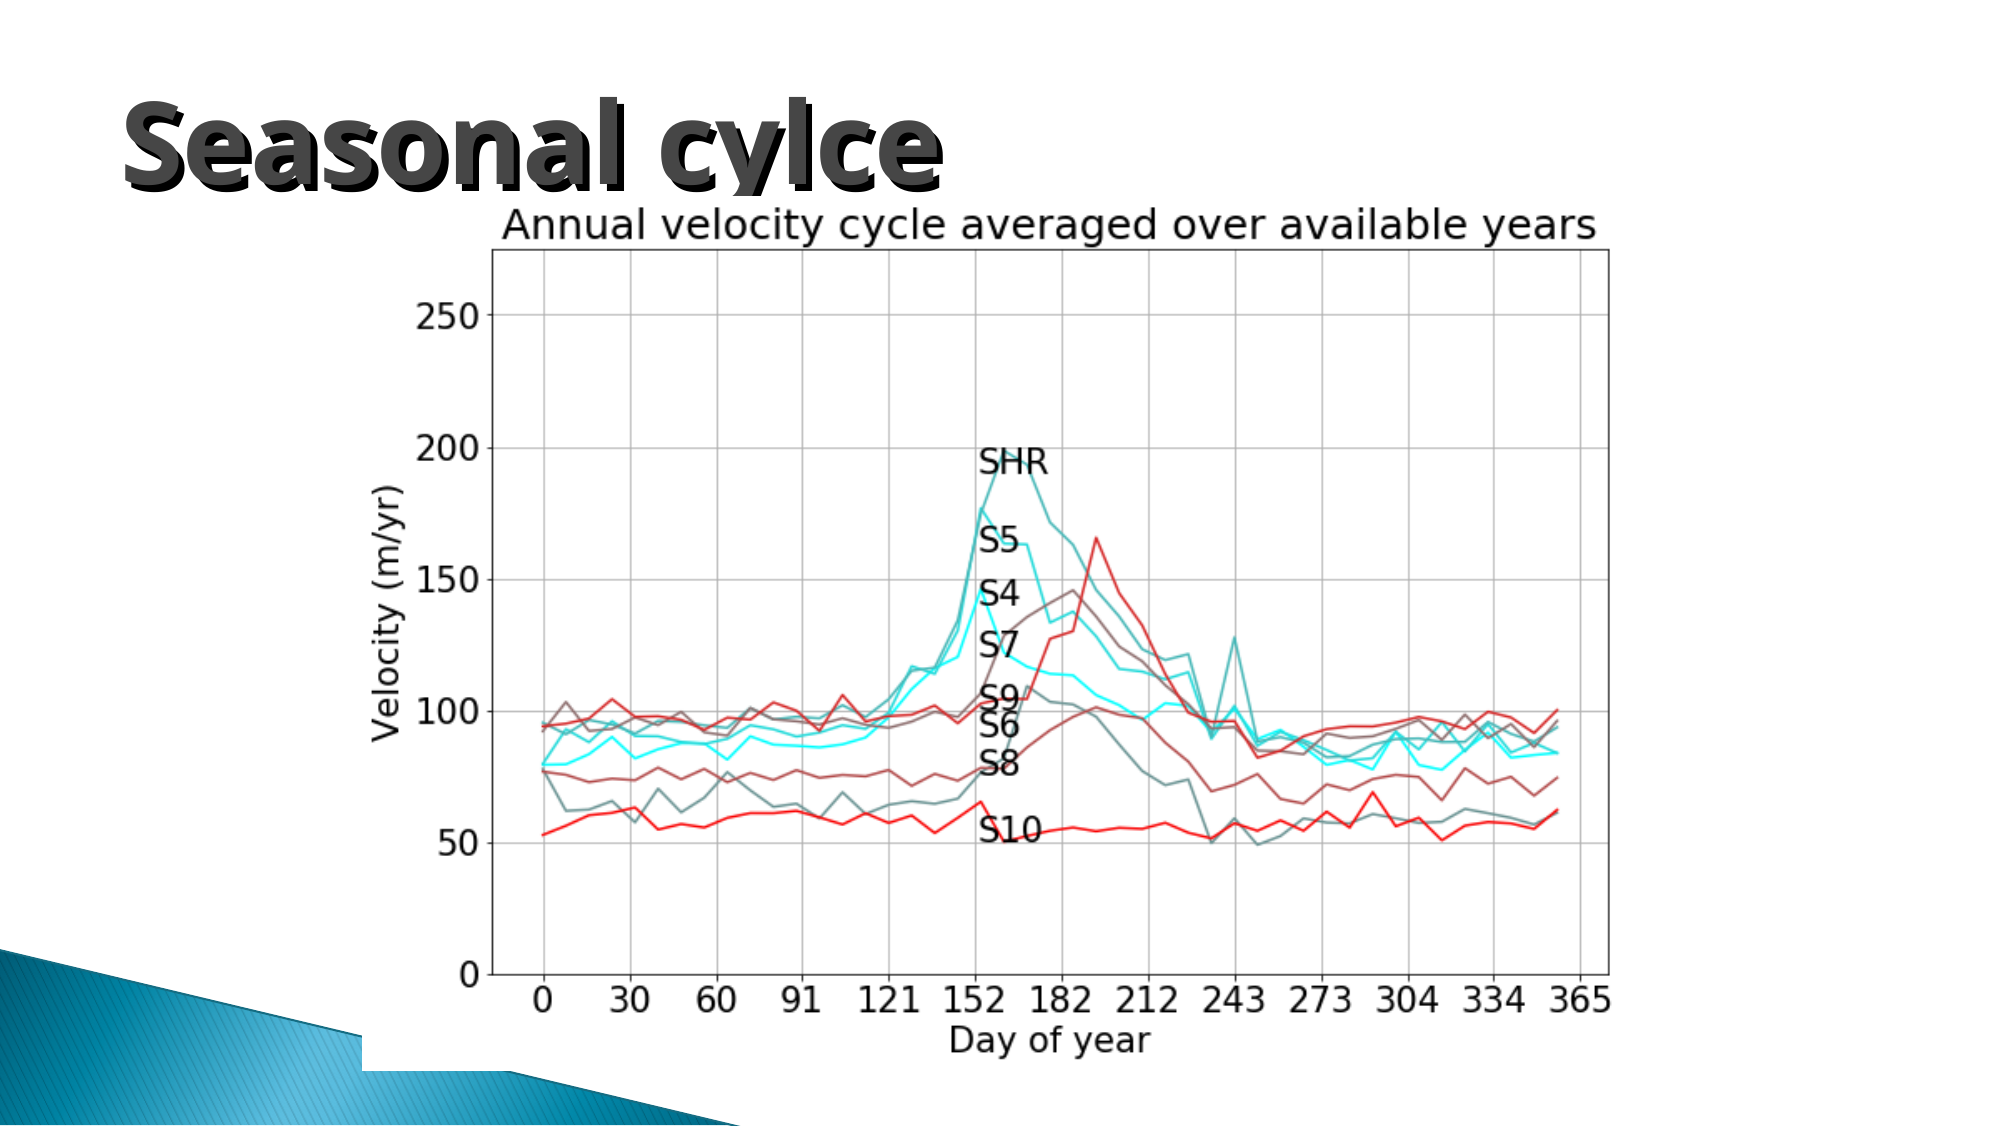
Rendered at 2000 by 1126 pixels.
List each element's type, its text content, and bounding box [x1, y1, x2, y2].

picture [362, 196, 1625, 1071]
title Seasonal cylce [99, 45, 1900, 233]
